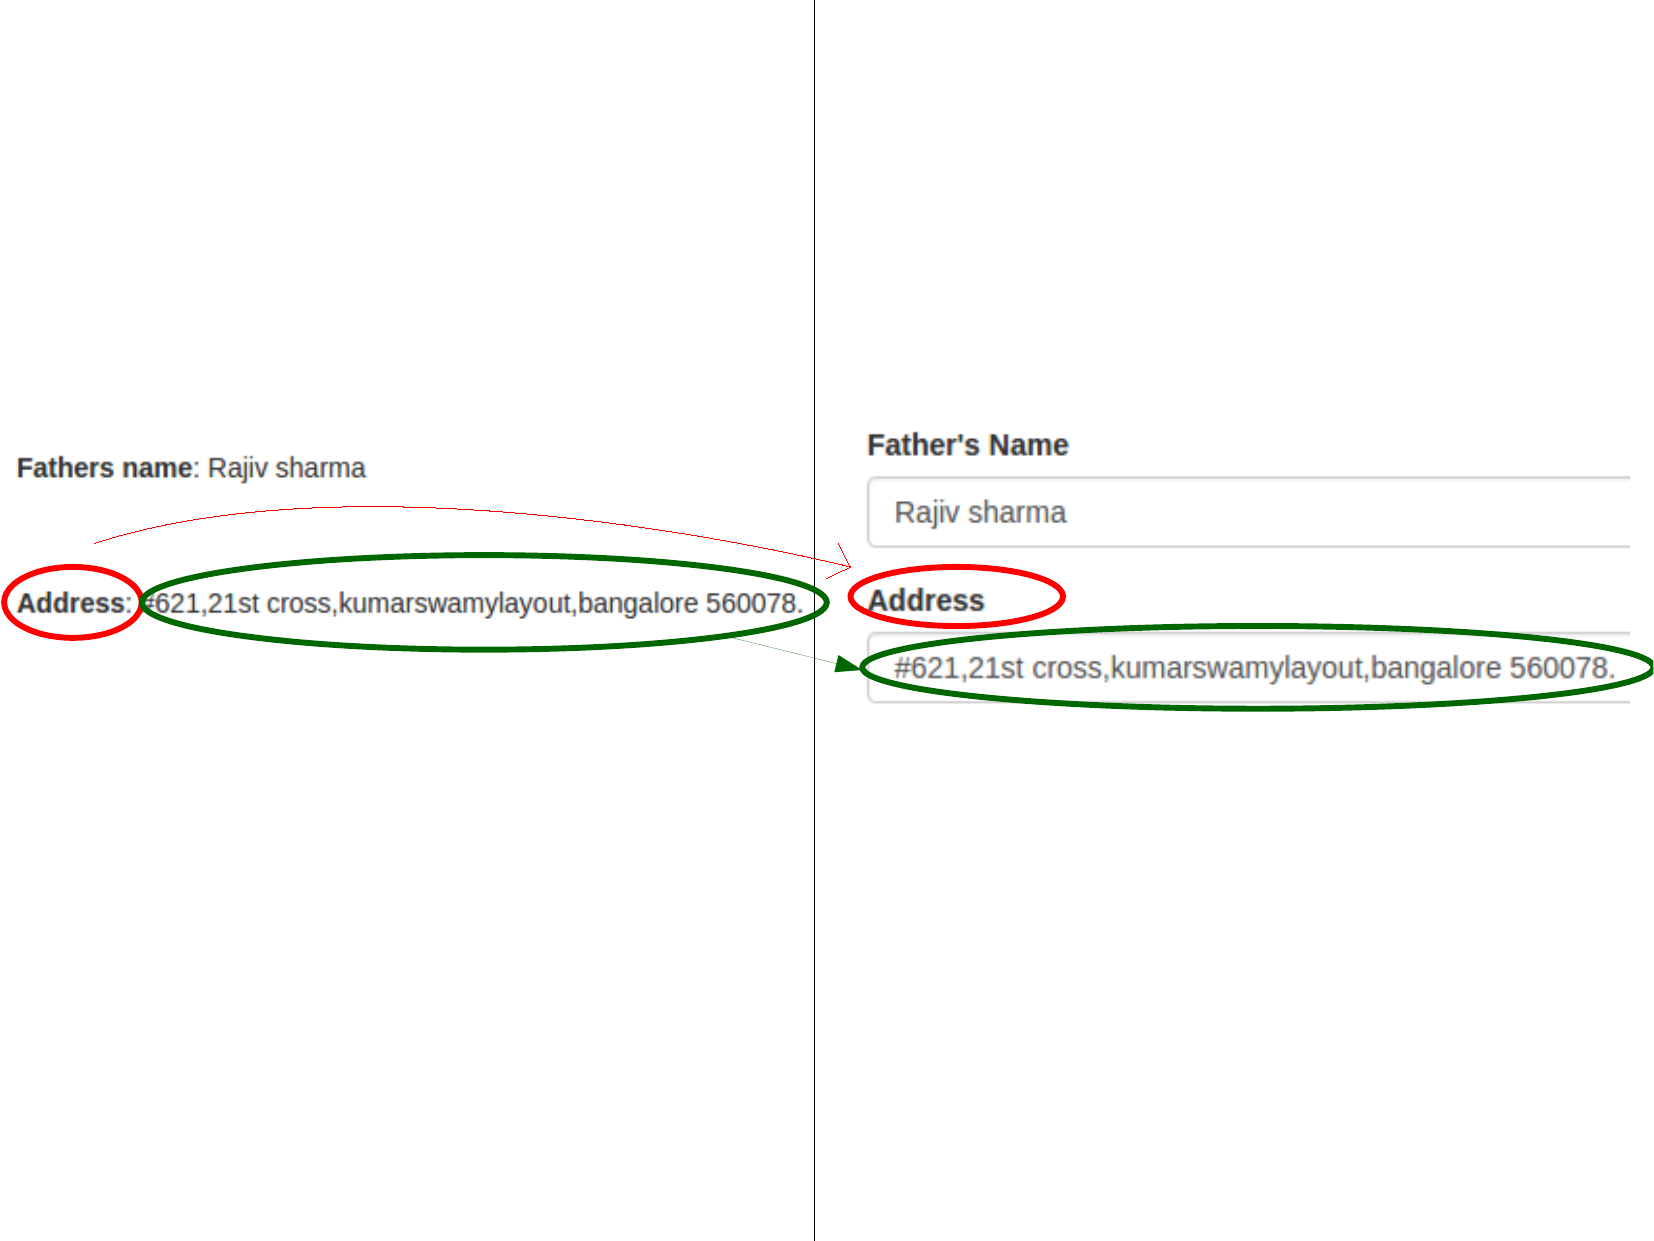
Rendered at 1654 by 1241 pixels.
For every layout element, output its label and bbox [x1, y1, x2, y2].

picture [815, 437, 819, 591]
picture [718, 616, 814, 638]
text_box [862, 625, 1654, 709]
picture [850, 671, 1630, 721]
picture [11, 619, 58, 638]
picture [11, 437, 814, 598]
picture [850, 402, 1630, 669]
text_box [4, 555, 827, 650]
picture [815, 614, 819, 638]
picture [88, 607, 251, 638]
text_box [850, 566, 1064, 627]
